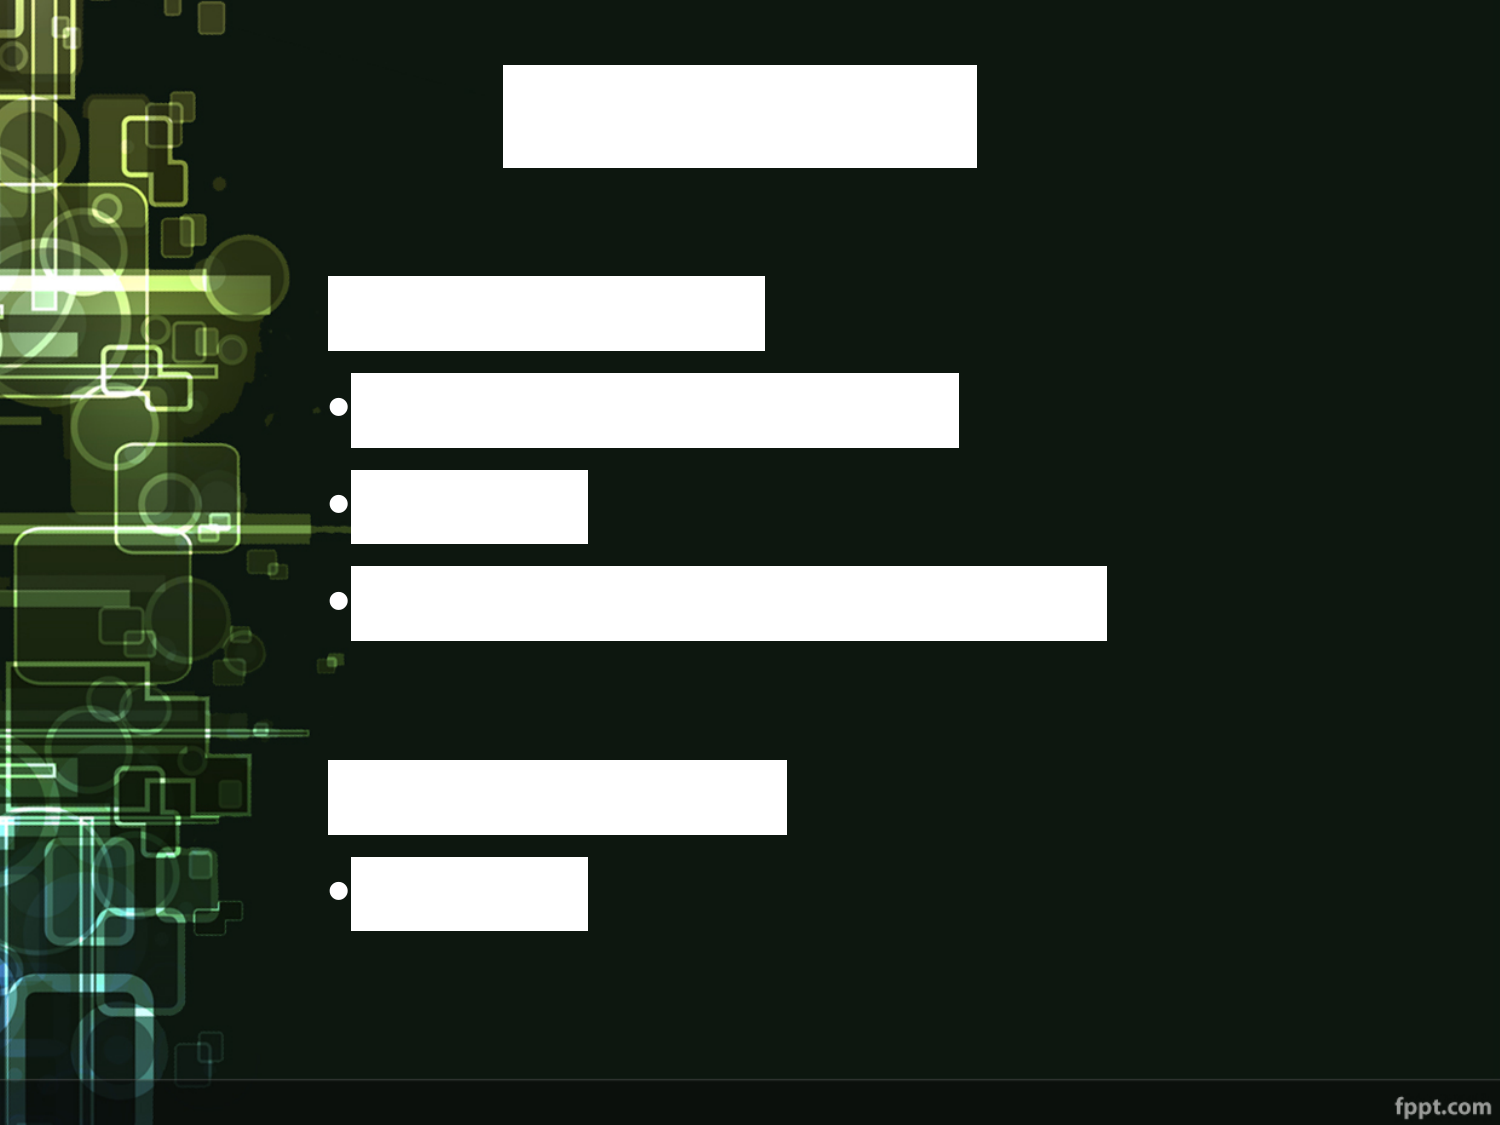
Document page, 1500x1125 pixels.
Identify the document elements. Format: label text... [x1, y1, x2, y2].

list Jako aplikacja: Serwer aplikacji JEE JRE 1.8 Przeglądarka internetowa Jako biblioteka: JRE 1.8 [312, 262, 1426, 1005]
picture [0, 0, 1500, 1125]
title Środowisko [64, 30, 1415, 192]
